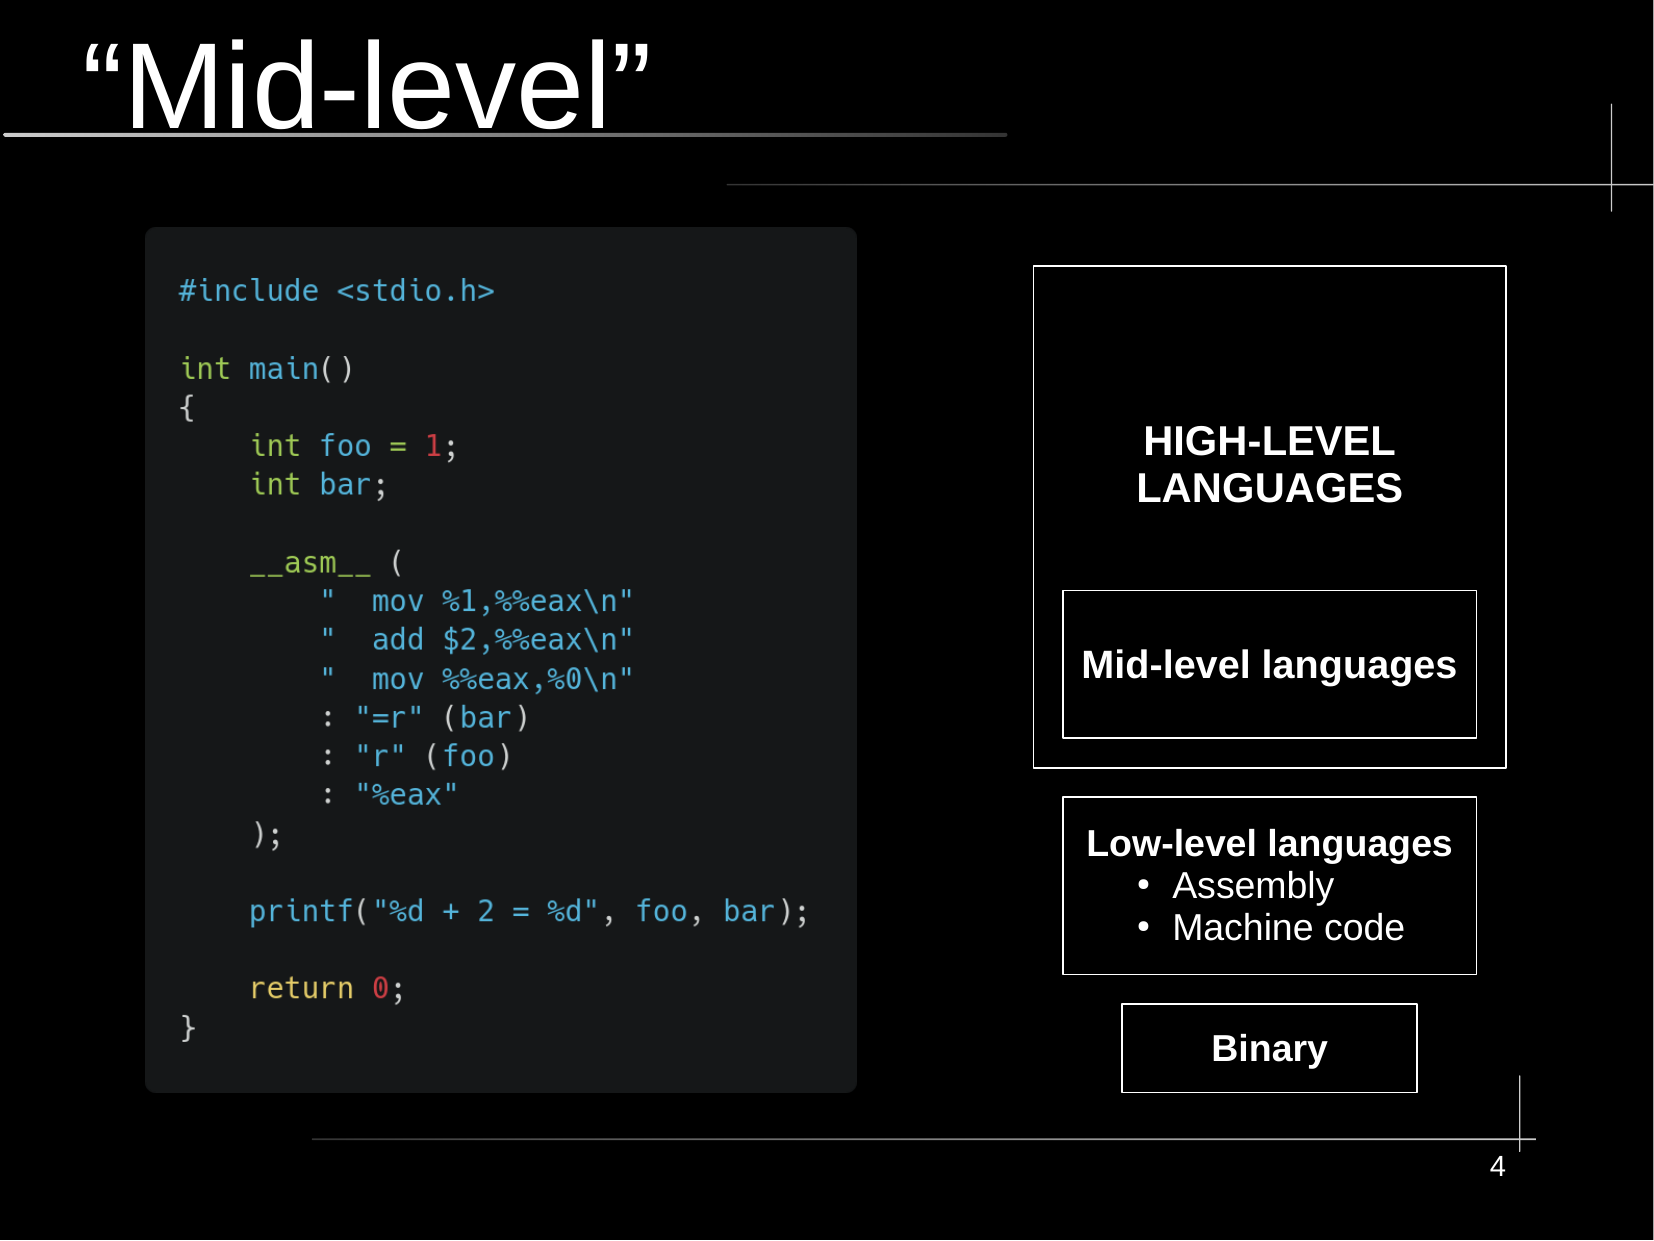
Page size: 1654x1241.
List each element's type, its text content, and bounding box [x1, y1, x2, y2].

text_box Binary [1122, 1003, 1418, 1093]
picture [145, 227, 857, 1093]
text_box Low-level languages Assembly Machine code [1062, 797, 1477, 975]
text_box Mid-level languages [1062, 590, 1477, 739]
text_box HIGH-LEVEL LANGUAGES [1033, 265, 1506, 768]
title “Mid-level” [23, 15, 1589, 158]
